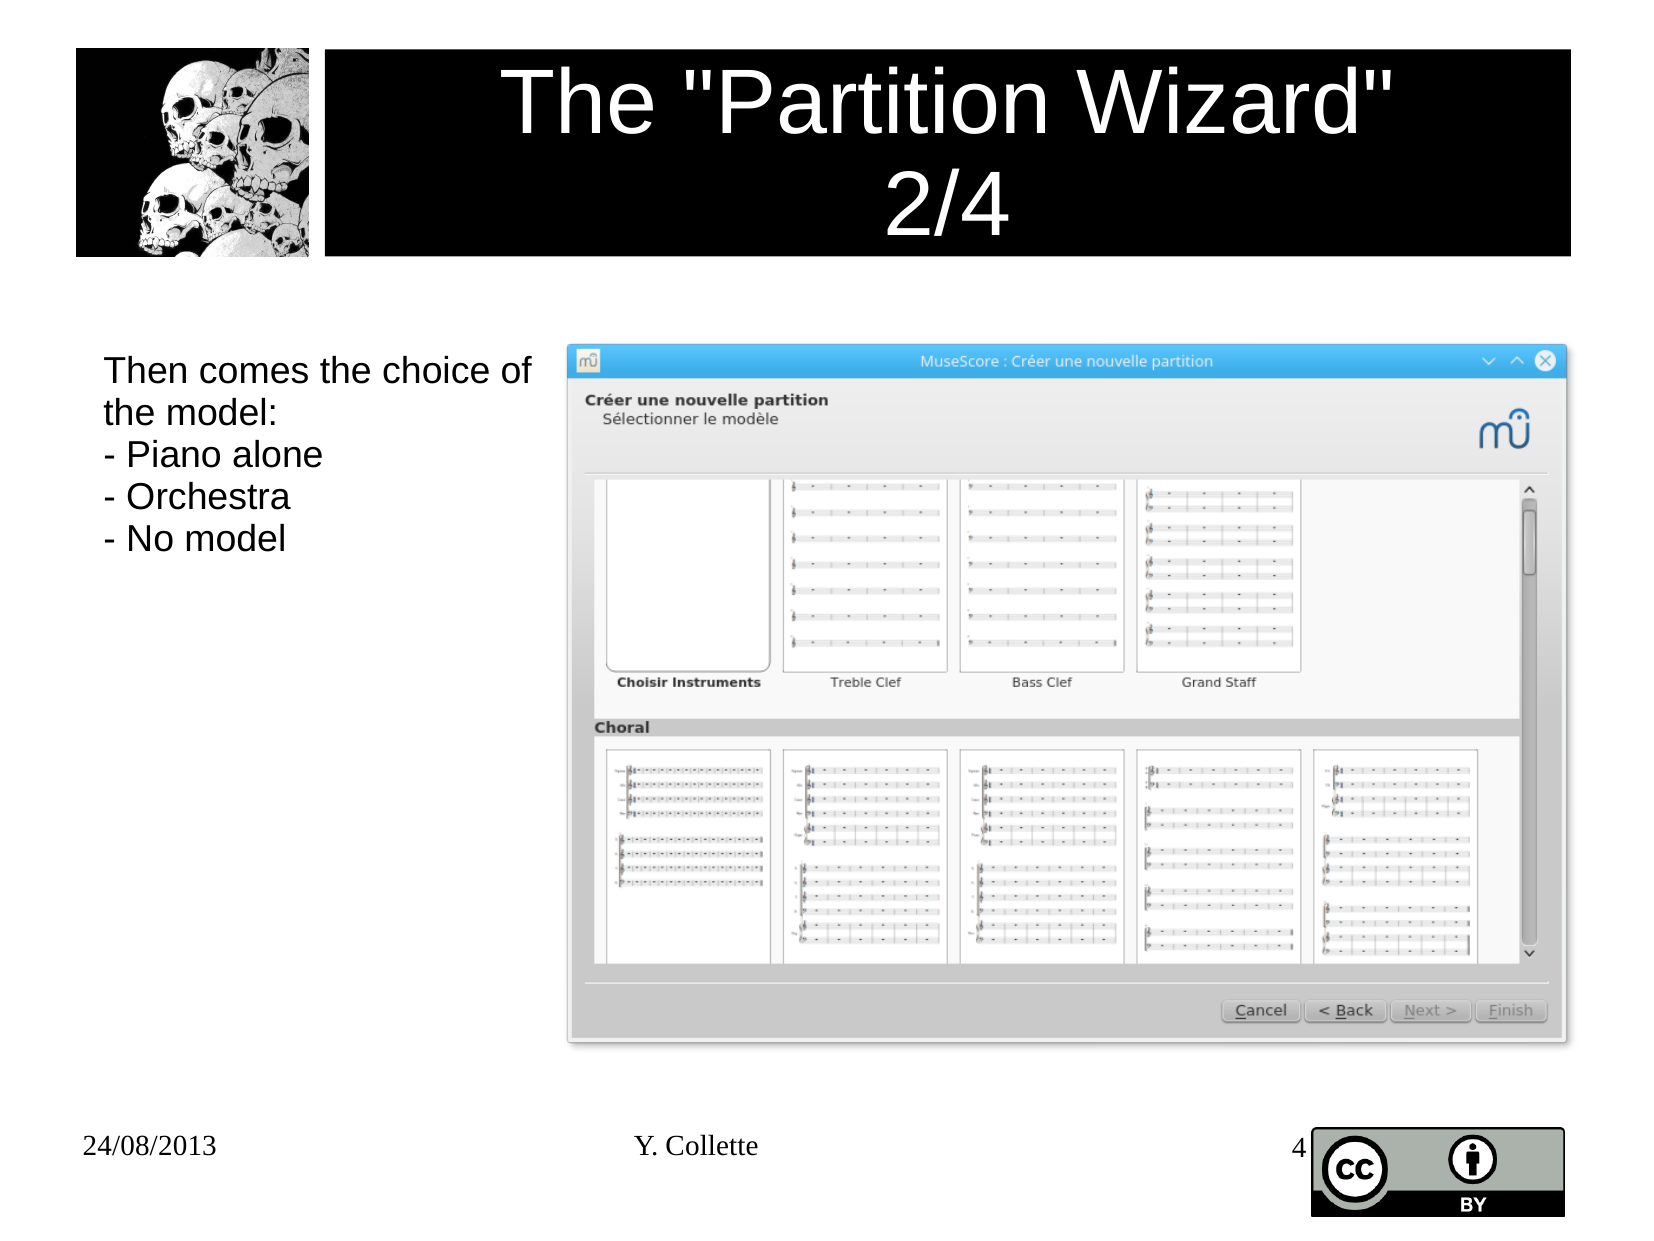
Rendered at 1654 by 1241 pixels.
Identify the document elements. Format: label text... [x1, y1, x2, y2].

picture [76, 48, 309, 257]
title The "Partition Wizard" 2/4 [324, 49, 1571, 257]
picture [1311, 1127, 1565, 1217]
text_box Then comes the choice of the model: - Piano alone - Orchestra - No model [88, 342, 554, 568]
picture [559, 336, 1582, 1059]
